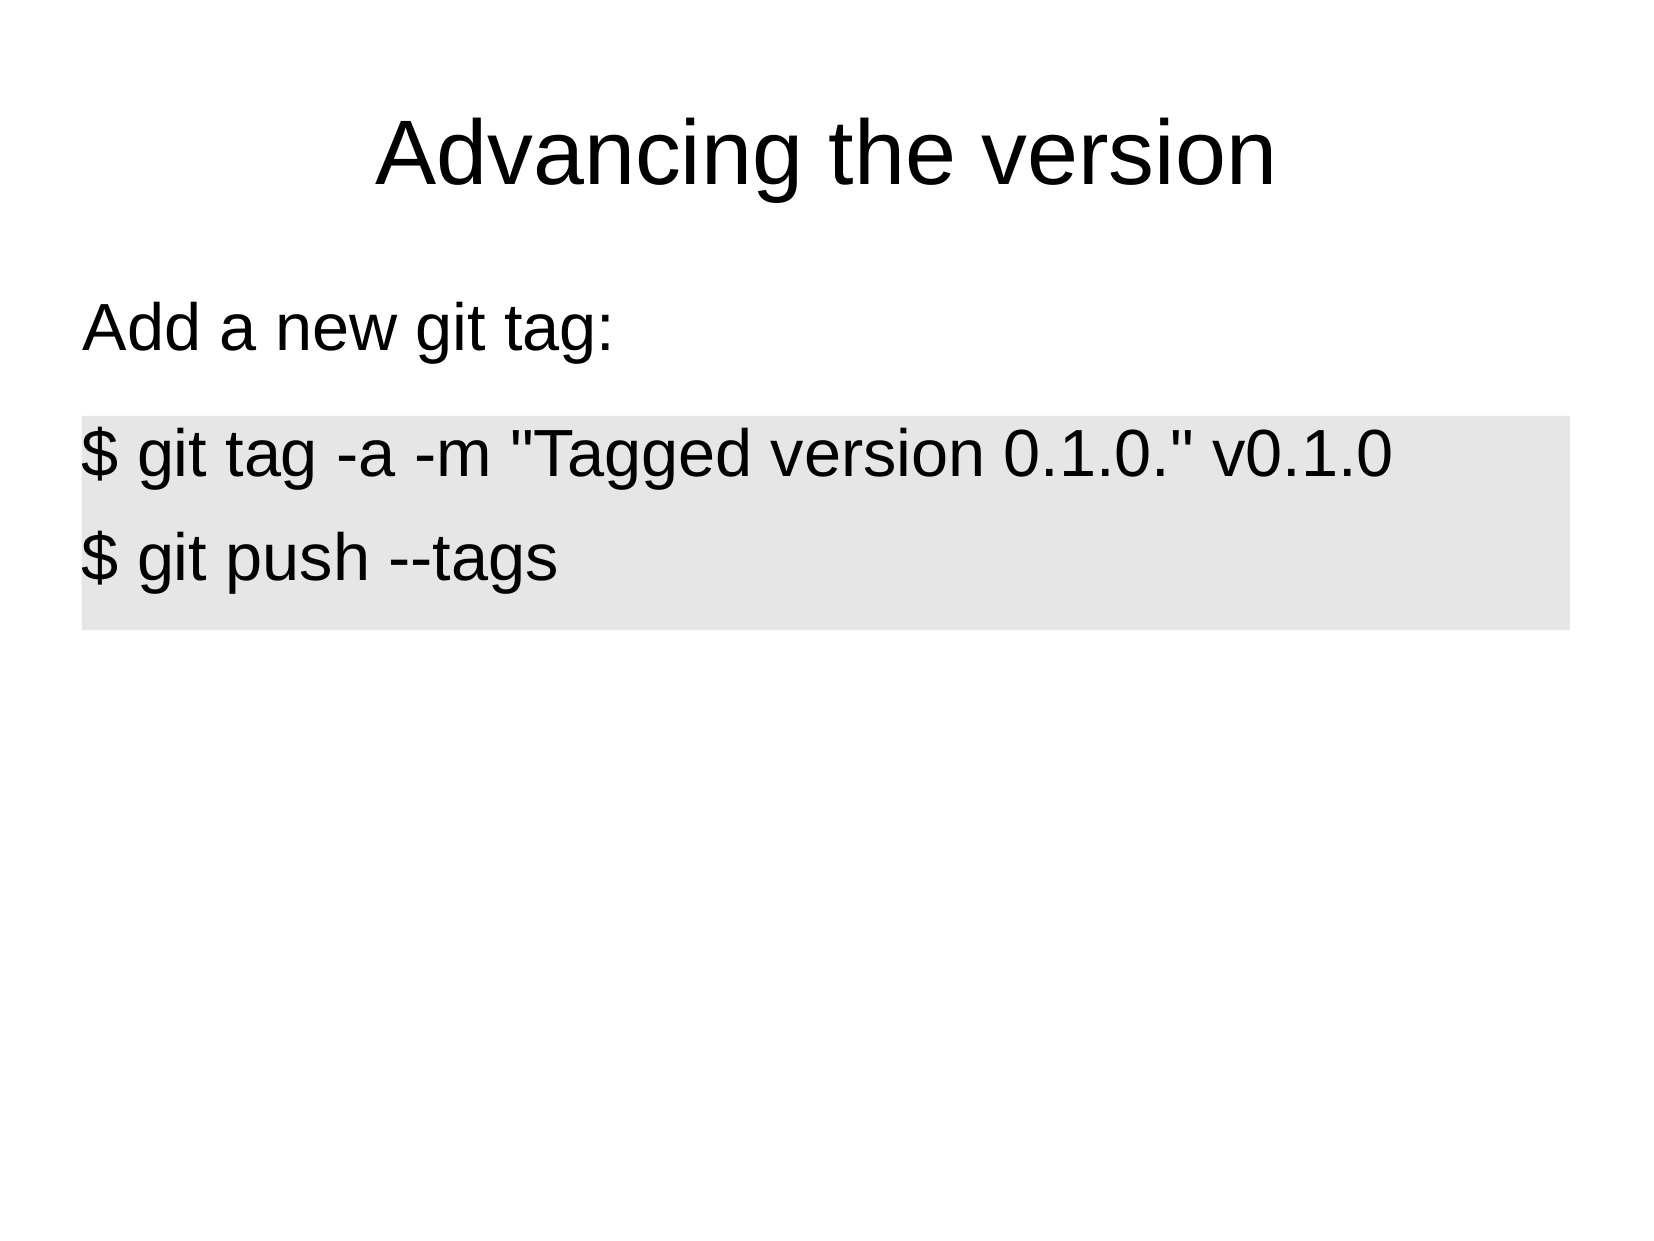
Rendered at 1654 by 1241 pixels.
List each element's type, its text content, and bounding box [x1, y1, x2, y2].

title Advancing the version [82, 49, 1571, 257]
list Add a new git tag: [82, 290, 1571, 1010]
list $ git tag -a -m "Tagged version 0.1.0." v0.1.0 $ git push --tags [81, 415, 1570, 631]
